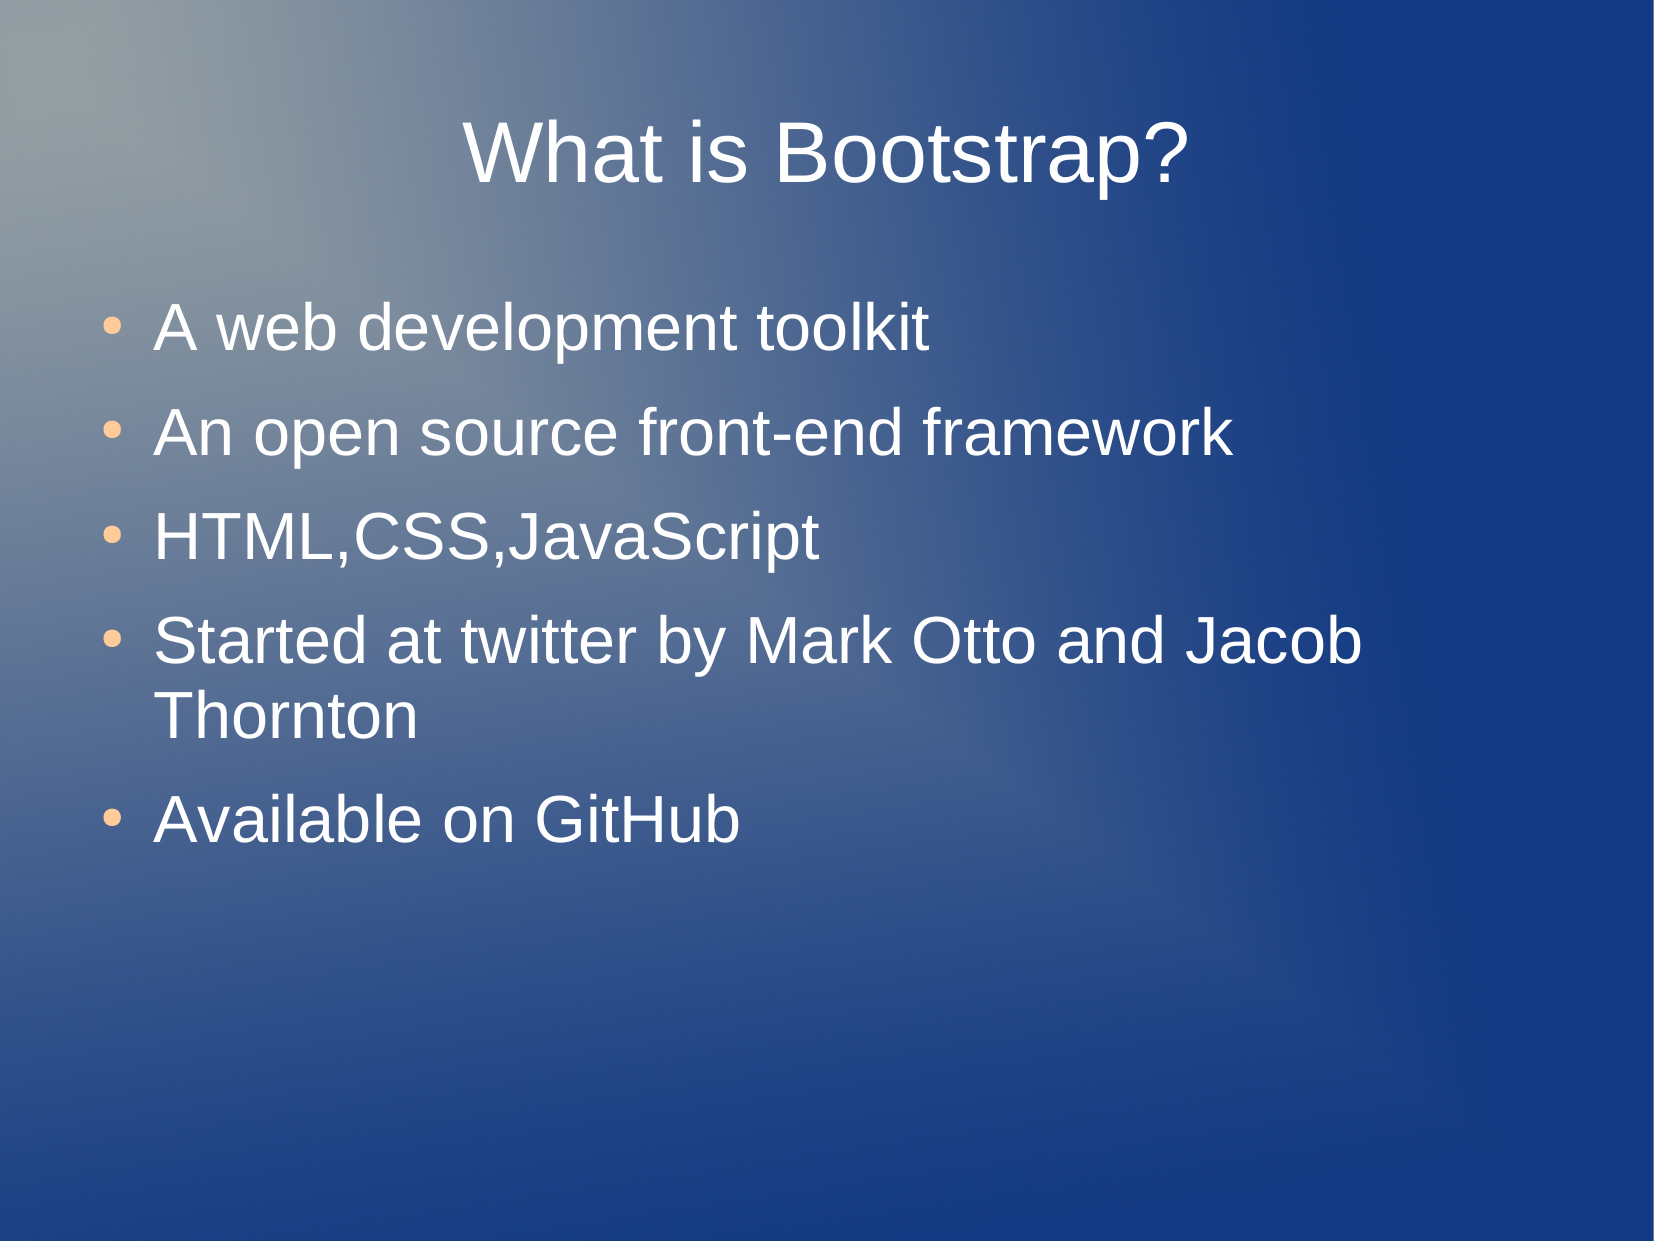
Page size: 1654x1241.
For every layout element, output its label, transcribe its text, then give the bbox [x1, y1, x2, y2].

picture [0, 0, 1654, 1241]
list A web development toolkit An open source front-end framework HTML,CSS,JavaScript Started at twitter by Mark Otto and Jacob Thornton Available on GitHub [82, 290, 1571, 1010]
title What is Bootstrap? [82, 49, 1571, 257]
